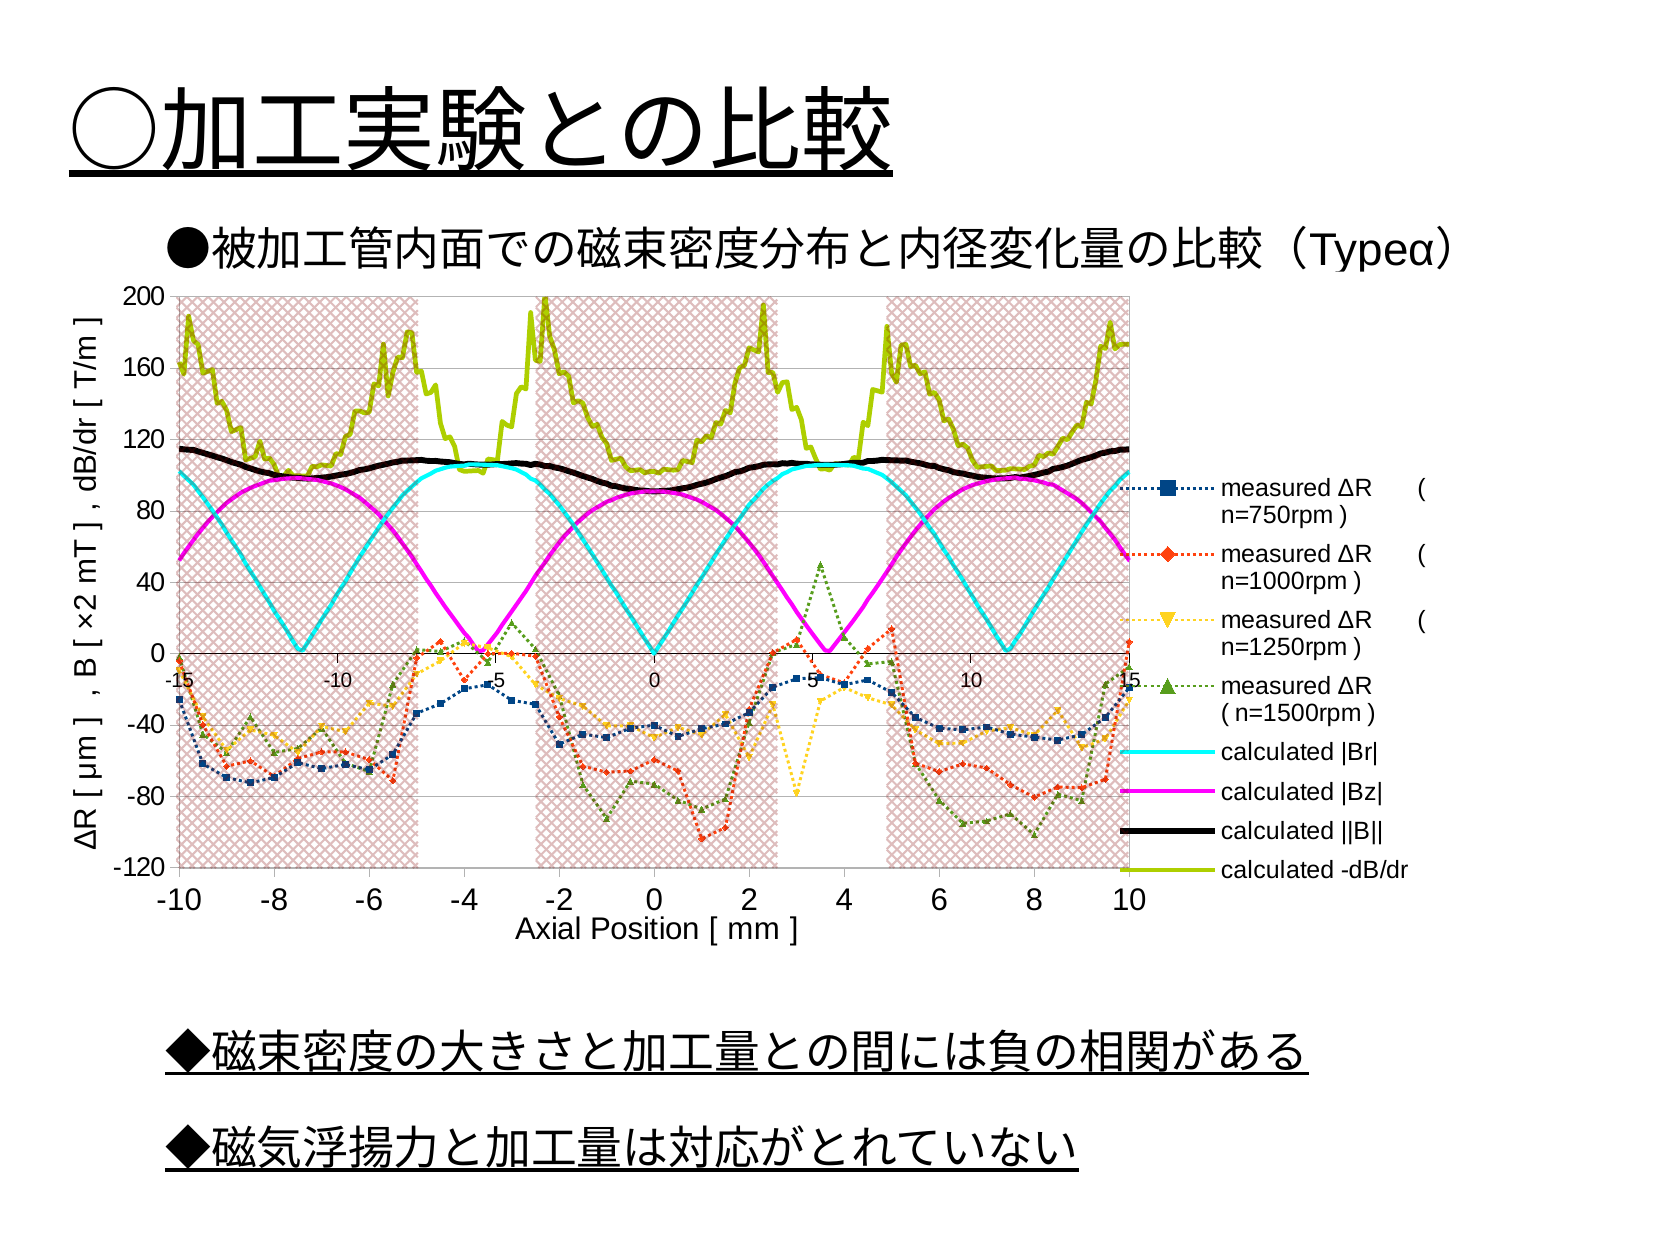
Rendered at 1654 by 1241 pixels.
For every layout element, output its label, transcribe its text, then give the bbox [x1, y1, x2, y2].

chart [47, 271, 1441, 957]
title ○加工実験との比較 [68, 19, 1557, 227]
list ●被加工管内面での磁束密度分布と内径変化量の比較（Typeα） [94, 227, 1546, 366]
list ◆磁束密度の大きさと加工量との間には負の相関がある ◆磁気浮揚力と加工量は対応がとれていない [94, 1015, 1489, 1241]
